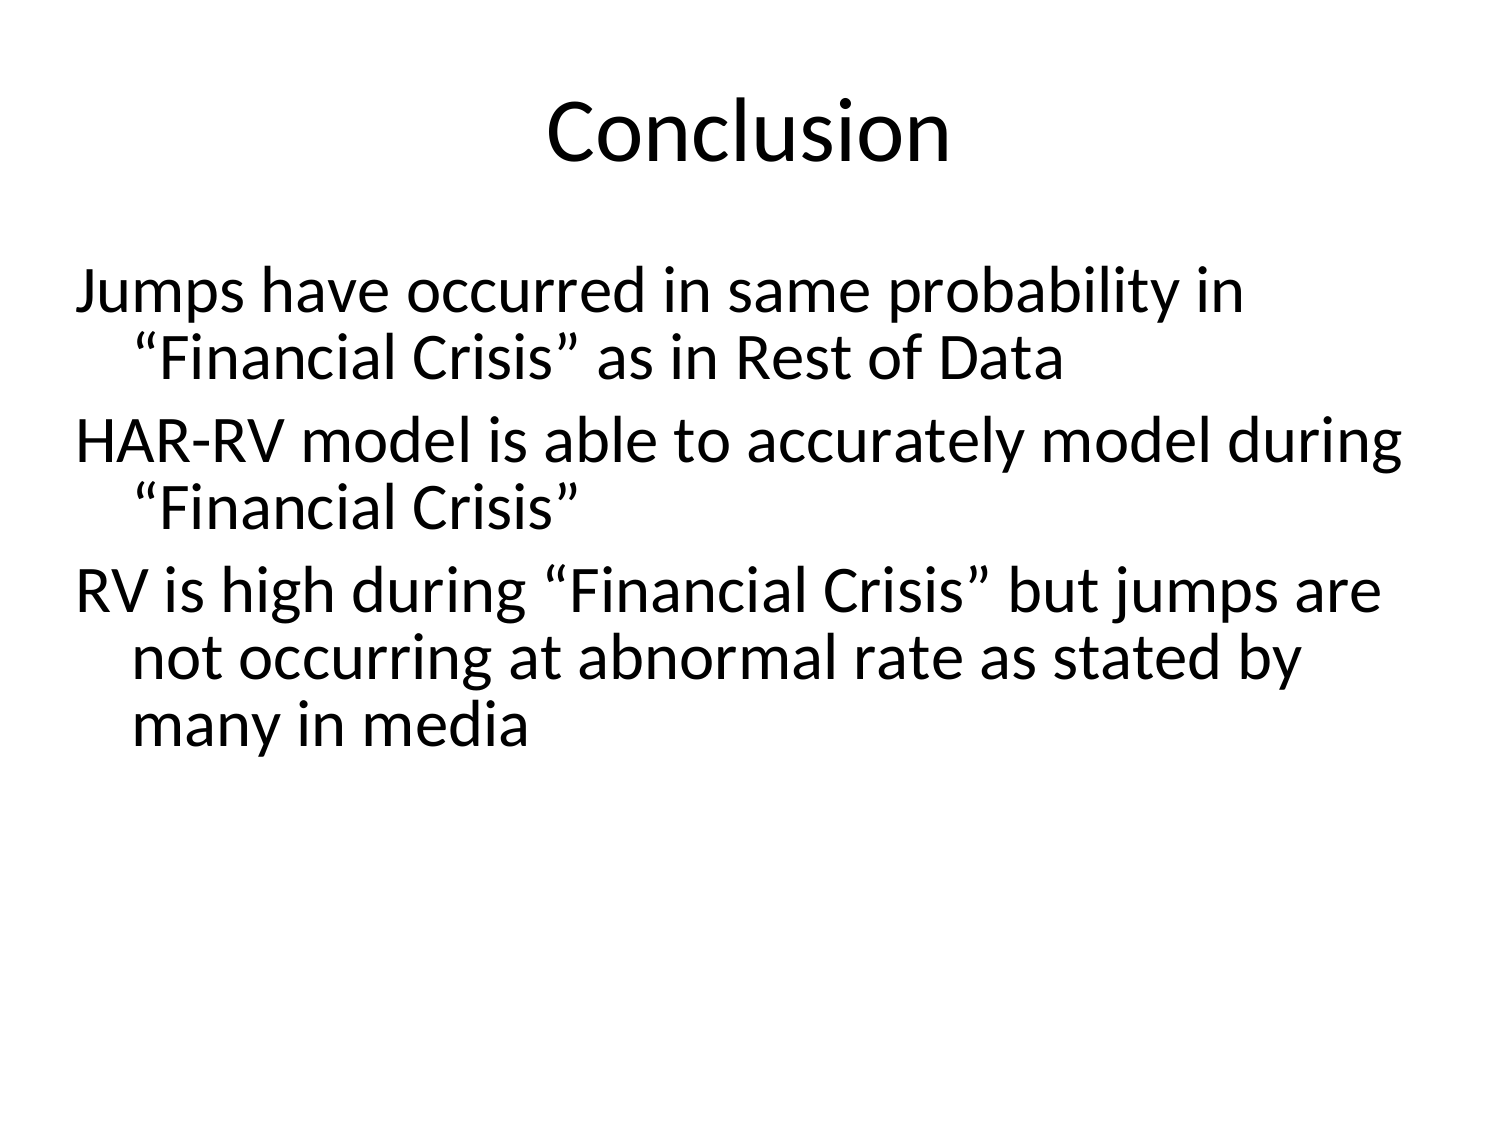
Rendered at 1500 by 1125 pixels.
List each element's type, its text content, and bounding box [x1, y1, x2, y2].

title Conclusion [75, 28, 1426, 250]
list Jumps have occurred in same probability in “Financial Crisis” as in Rest of Data HAR-RV model is able to accurately model during “Financial Crisis” RV is high during “Financial Crisis” but jumps are not occurring at abnormal rate as stated by many in media [75, 262, 1426, 1013]
